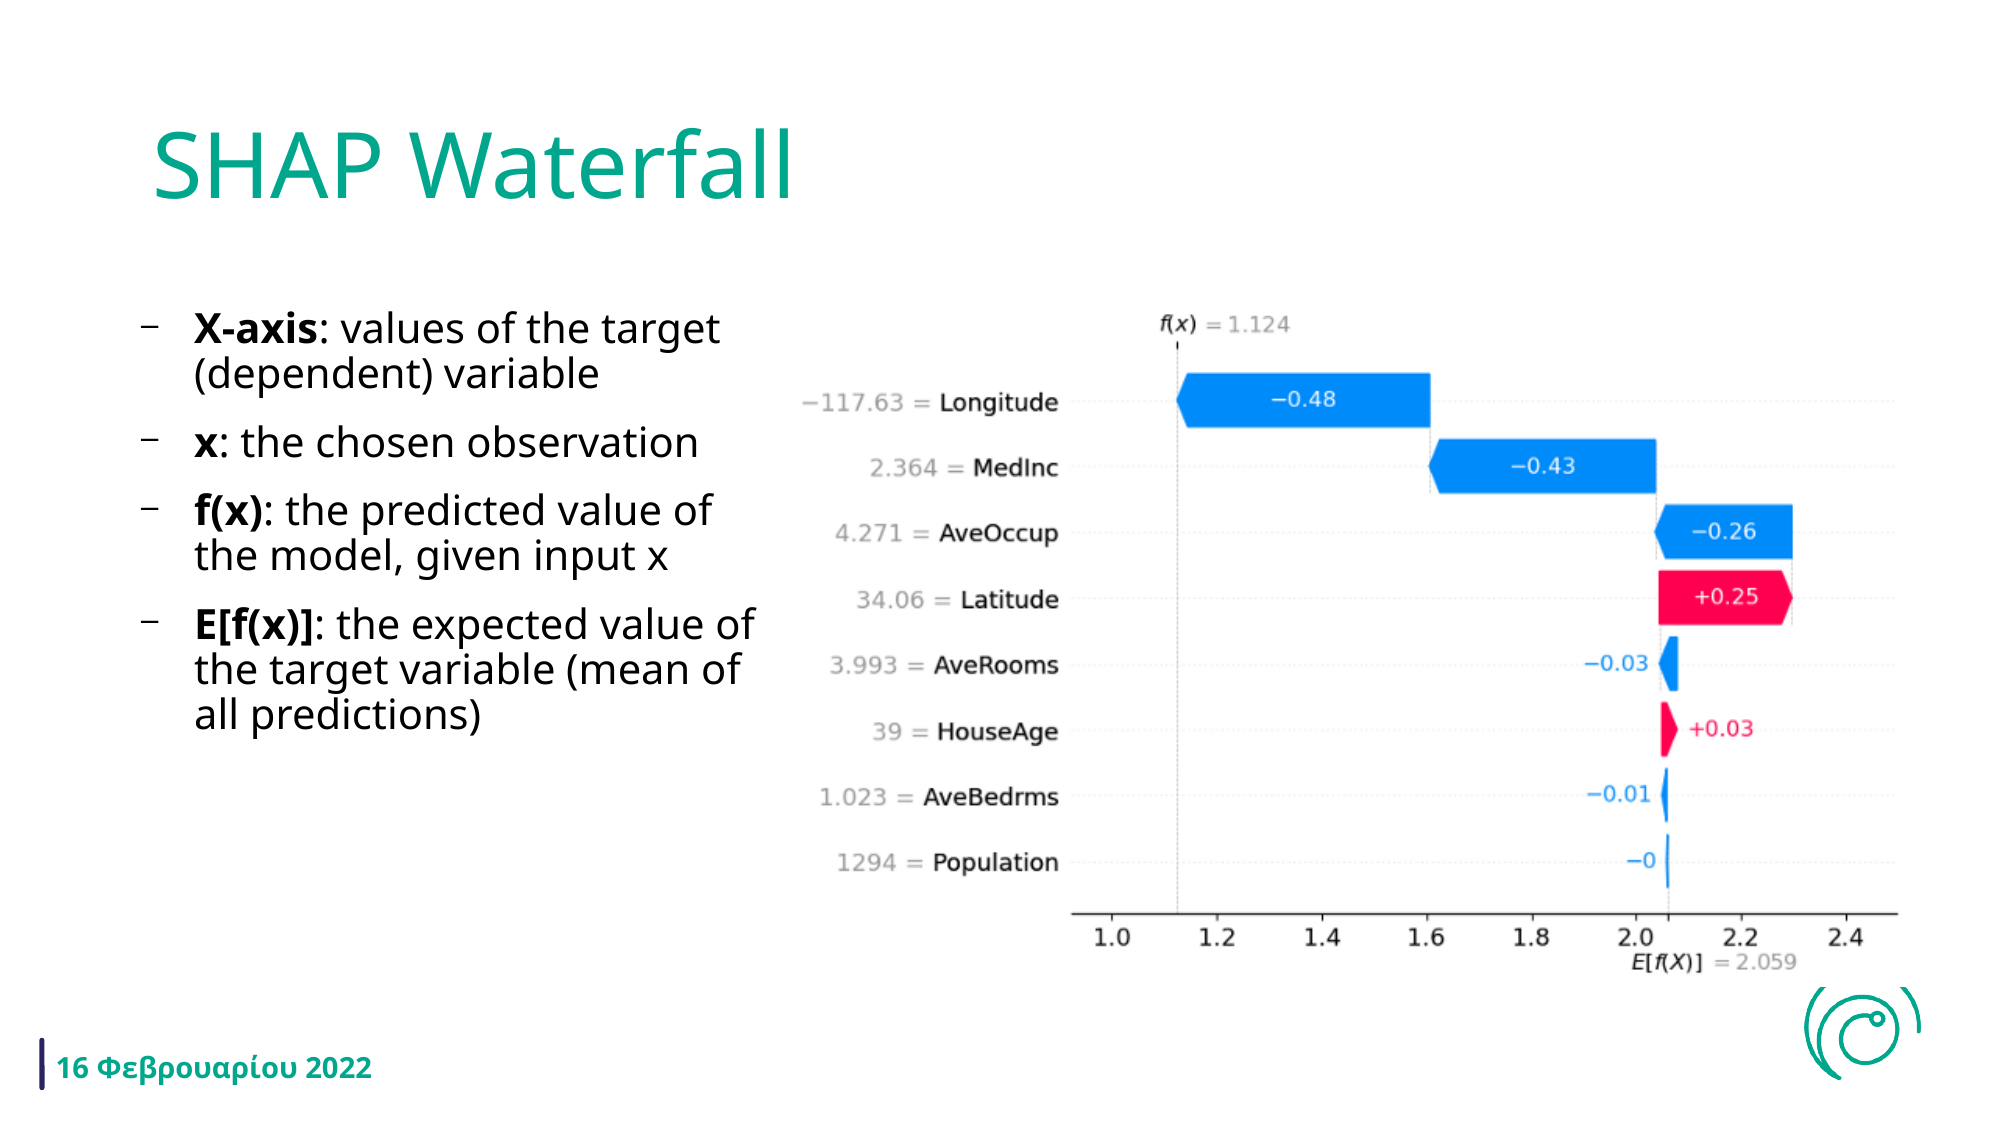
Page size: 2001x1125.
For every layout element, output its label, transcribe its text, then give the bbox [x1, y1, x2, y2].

picture [787, 299, 1921, 1080]
title SHAP Waterfall [137, 59, 1921, 278]
list X-axis: values of the target (dependent) variable x: the chosen observation f(x): the predicted value of the model, given input x E[f(x)]: the expected value of the target variable (mean of all predictions) [37, 299, 788, 1014]
